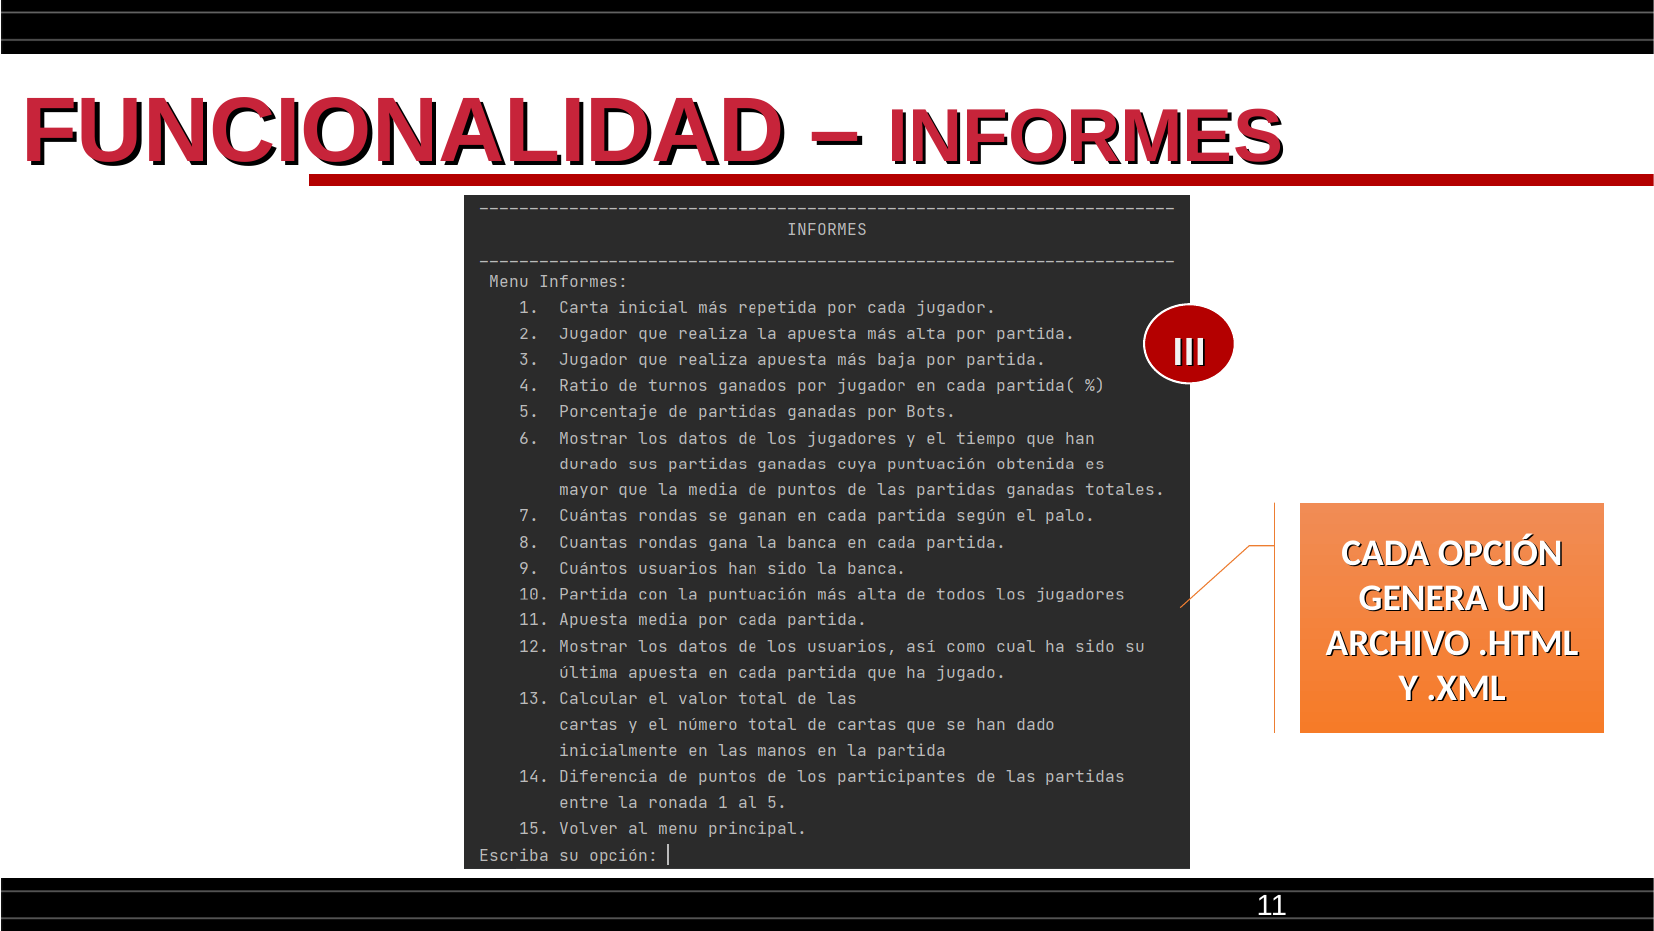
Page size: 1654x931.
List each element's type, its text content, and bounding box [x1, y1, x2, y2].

text_box III [1144, 304, 1235, 384]
picture [464, 195, 1190, 869]
text_box Cada opción genera un archivo .html y .xml [1300, 503, 1604, 733]
text_box Funcionalidad – Informes [21, 68, 1641, 180]
